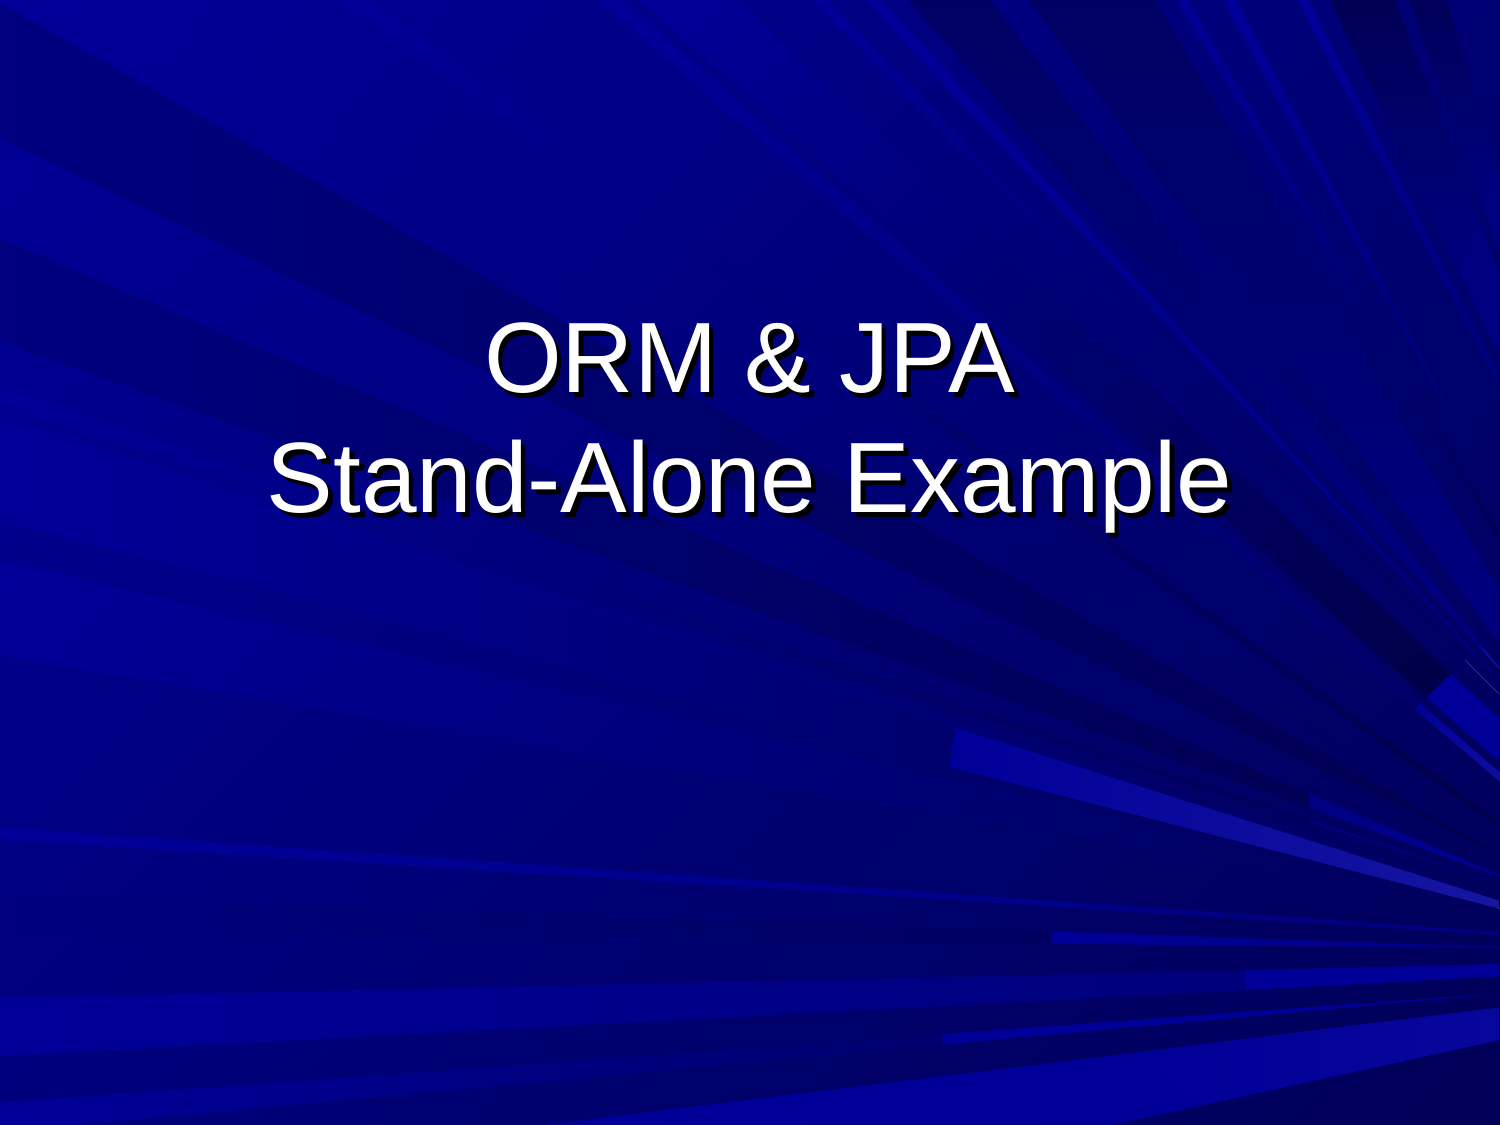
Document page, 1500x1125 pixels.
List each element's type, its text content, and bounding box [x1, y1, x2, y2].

title ORM & JPA Stand-Alone Example [75, 262, 1426, 563]
